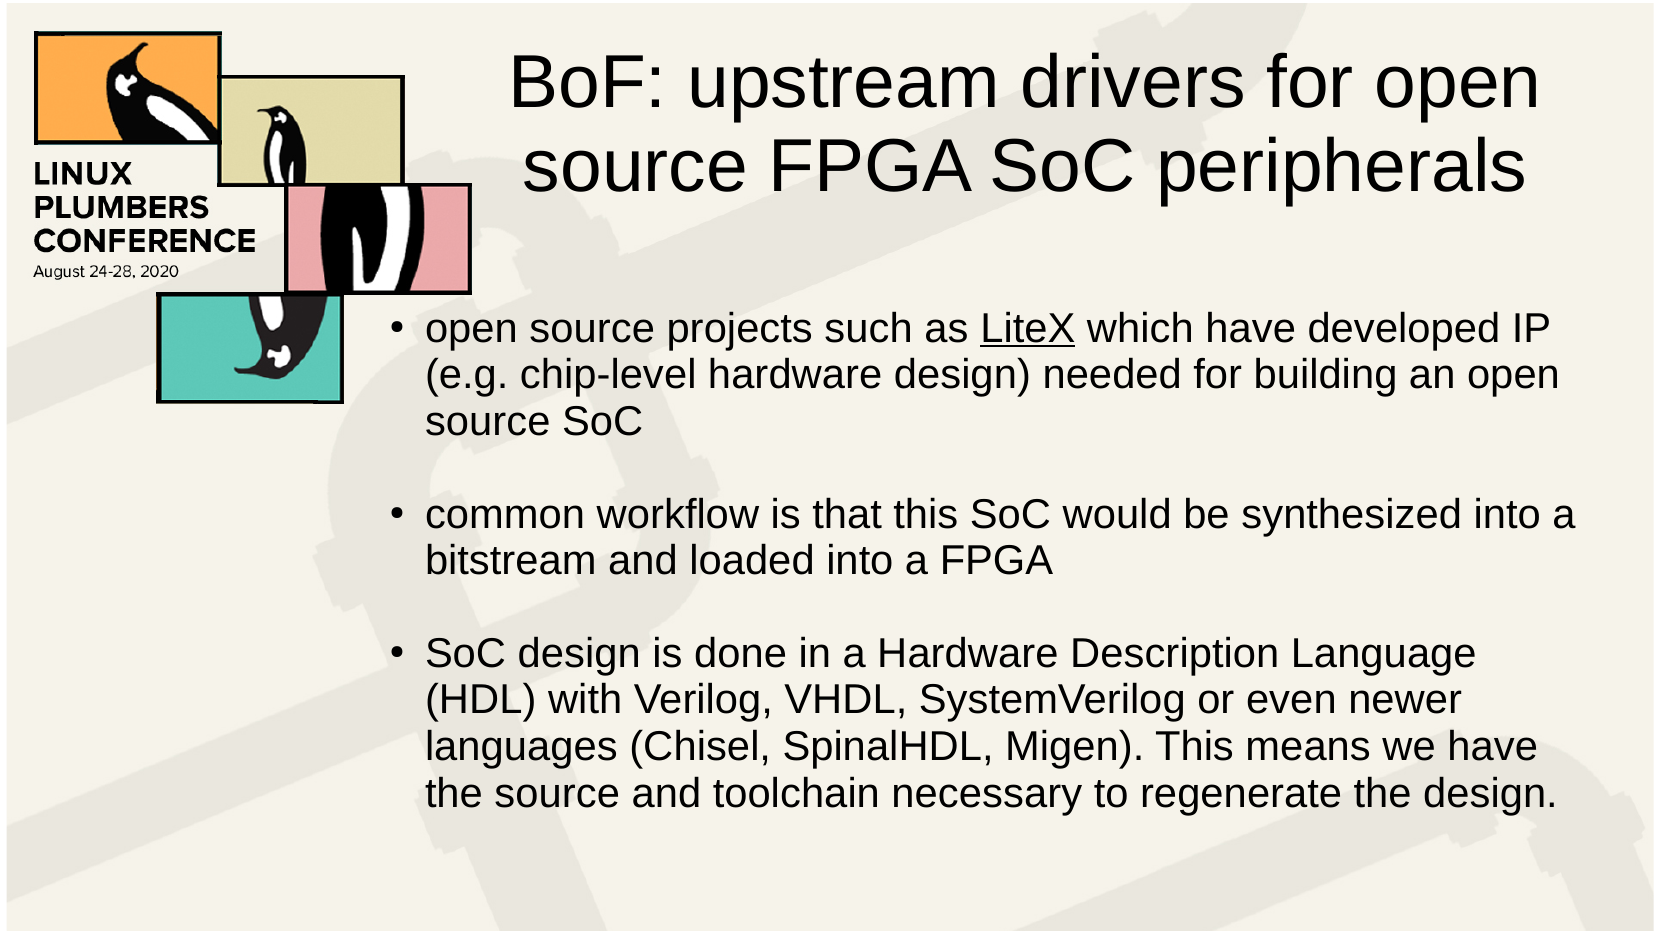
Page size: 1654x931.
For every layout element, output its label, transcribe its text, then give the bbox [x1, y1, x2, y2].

title BoF: upstream drivers for open source FPGA SoC peripherals [480, 37, 1571, 210]
subtitle open source projects such as LiteX which have developed IP (e.g. chip-level hardware design) needed for building an open source SoC common workflow is that this SoC would be synthesized into a bitstream and loaded into a FPGA SoC design is done in a Hardware Description Language (HDL) with Verilog, VHDL, SystemVerilog or even newer languages (Chisel, SpinalHDL, Migen). This means we have the source and toolchain necessary to regenerate the design. [389, 304, 1601, 816]
picture [6, 3, 1654, 931]
